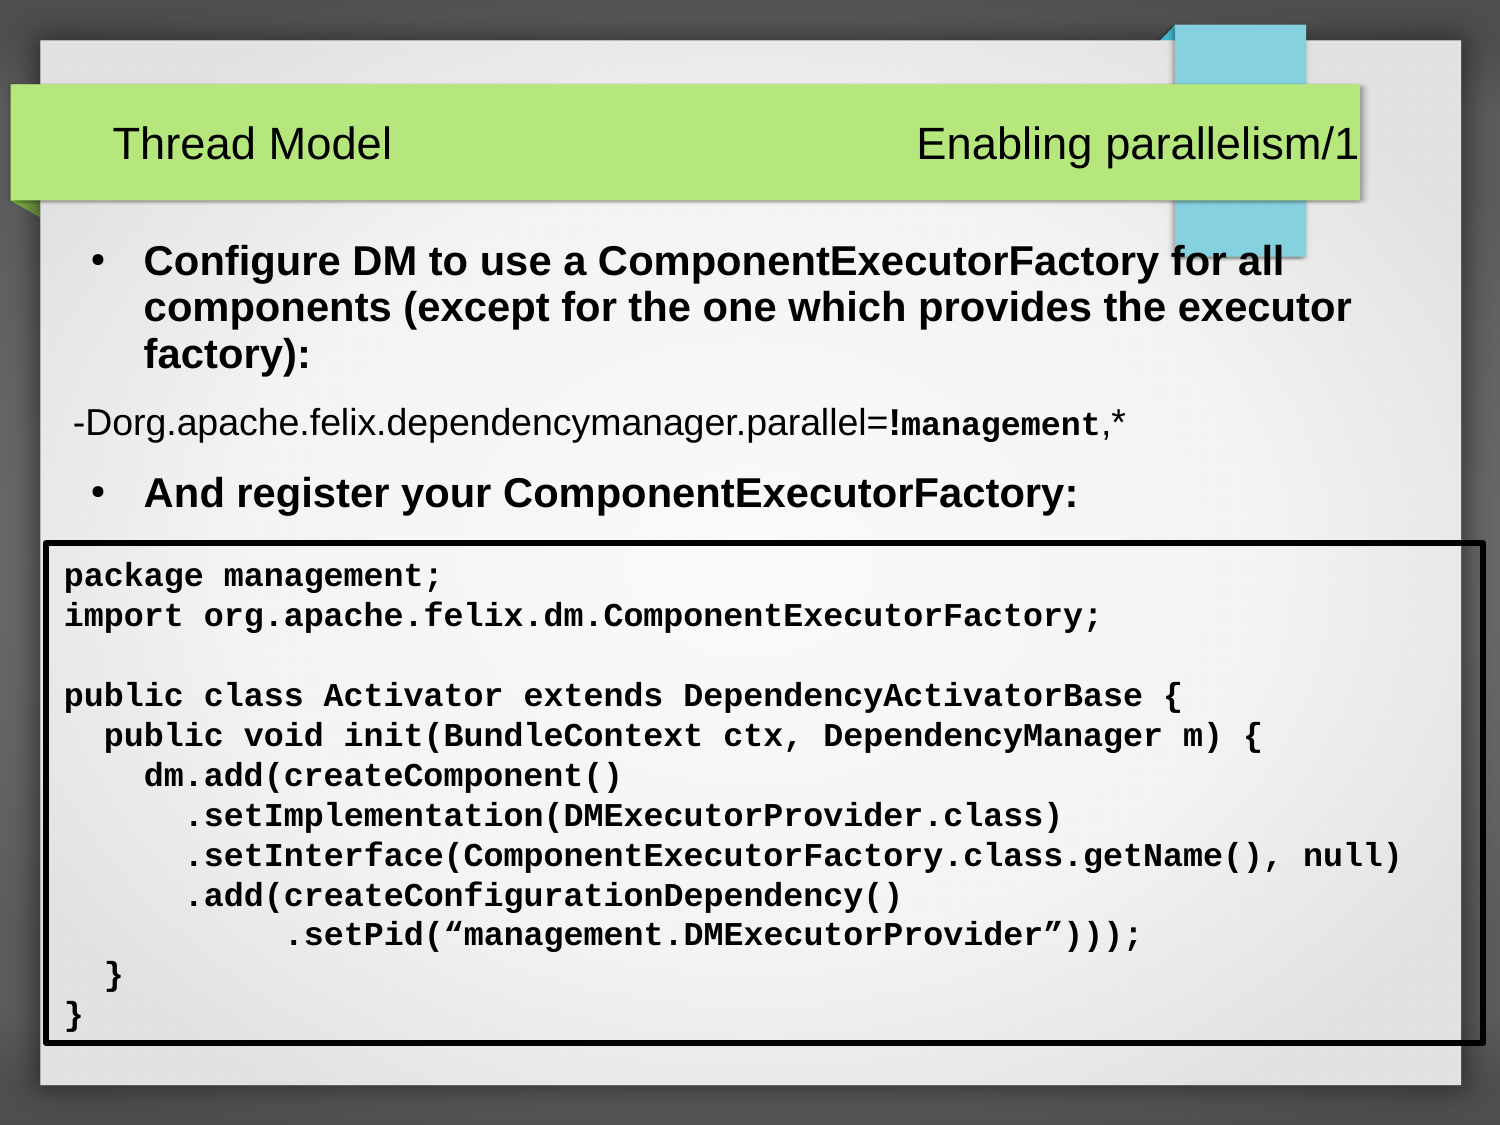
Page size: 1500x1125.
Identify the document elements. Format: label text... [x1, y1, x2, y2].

text_box package management; import org.apache.felix.dm.ComponentExecutorFactory; public class Activator extends DependencyActivatorBase { public void init(BundleContext ctx, DependencyManager m) { dm.add(createComponent() .setImplementation(DMExecutorProvider.class) .setInterface(ComponentExecutorFactory.class.getName(), null) .add(createConfigurationDependency() .setPid(“management.DMExecutorProvider”))); } } [46, 542, 1484, 1043]
title Thread Model Enabling parallelism/1 [112, 57, 1388, 230]
list Configure DM to use a ComponentExecutorFactory for all components (except for the one which provides the executor factory): -Dorg.apache.felix.dependencymanager.parallel=!management,* And register your ComponentExecutorFactory: [72, 237, 1433, 540]
picture [0, 0, 1500, 1125]
